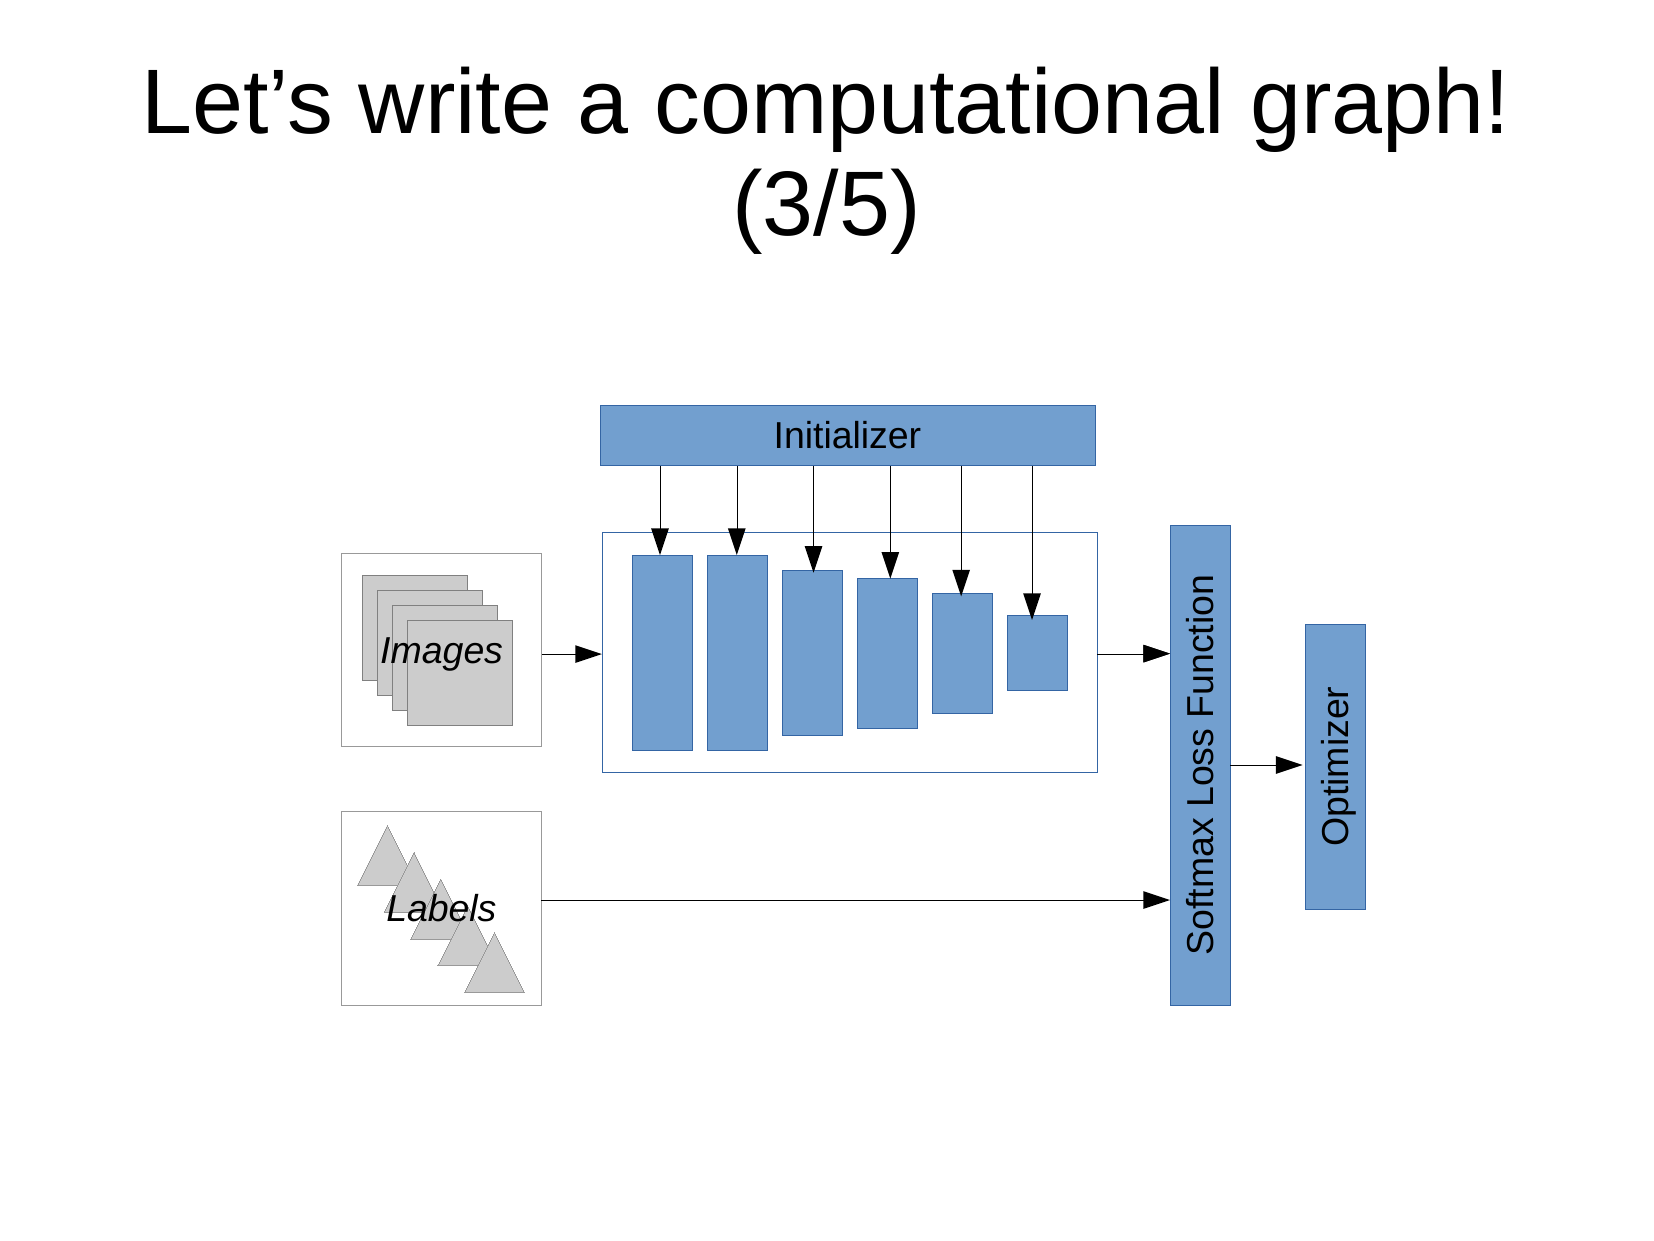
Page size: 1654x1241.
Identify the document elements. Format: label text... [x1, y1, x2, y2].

text_box Softmax Loss Function [1170, 525, 1231, 1006]
text_box Optimizer [1305, 624, 1366, 910]
text_box [782, 570, 843, 736]
text_box [857, 578, 918, 729]
text_box [707, 555, 768, 751]
text_box [932, 593, 993, 714]
text_box Initializer [600, 405, 1096, 466]
text_box Images [341, 553, 542, 747]
text_box [1007, 615, 1068, 691]
text_box Labels [341, 811, 542, 1006]
text_box [632, 555, 693, 751]
title Let’s write a computational graph! (3/5) [82, 49, 1571, 257]
